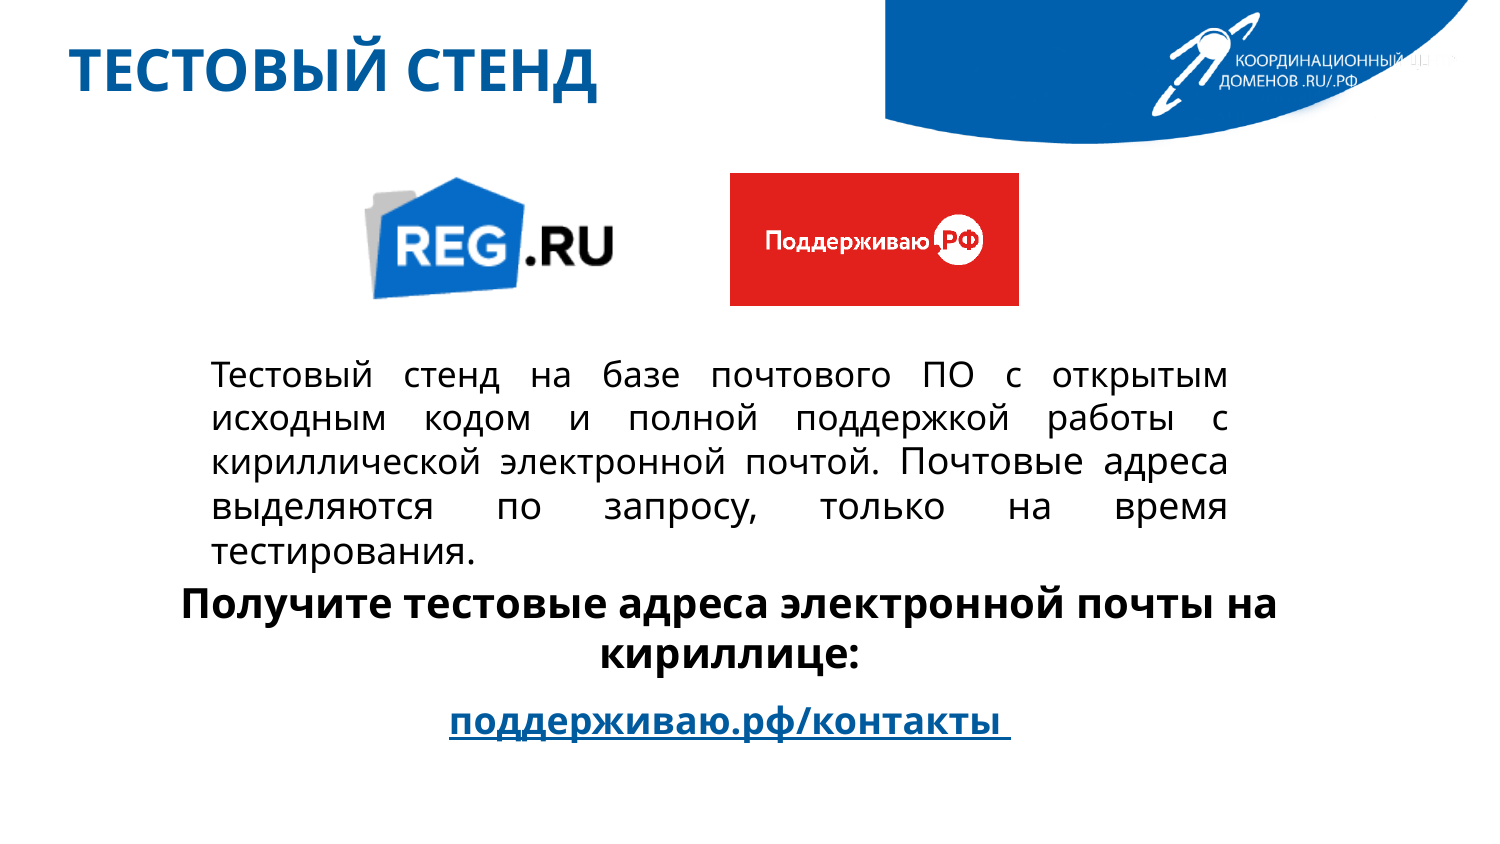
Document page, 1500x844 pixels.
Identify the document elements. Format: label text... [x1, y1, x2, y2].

text_box Тестовый стенд на базе почтового ПО с открытым исходным кодом и полной поддержкой работы с кириллической электронной почтой. Почтовые адреса выделяются по запросу, только на время тестирования. [196, 345, 1245, 569]
text_box Получите тестовые адреса электронной почты на кириллице: поддерживаю.рф/контакты [156, 569, 1304, 796]
text_box ТЕСТОВЫЙ СТЕНД [56, 27, 703, 110]
picture [282, 73, 696, 404]
picture [730, 0, 1500, 306]
